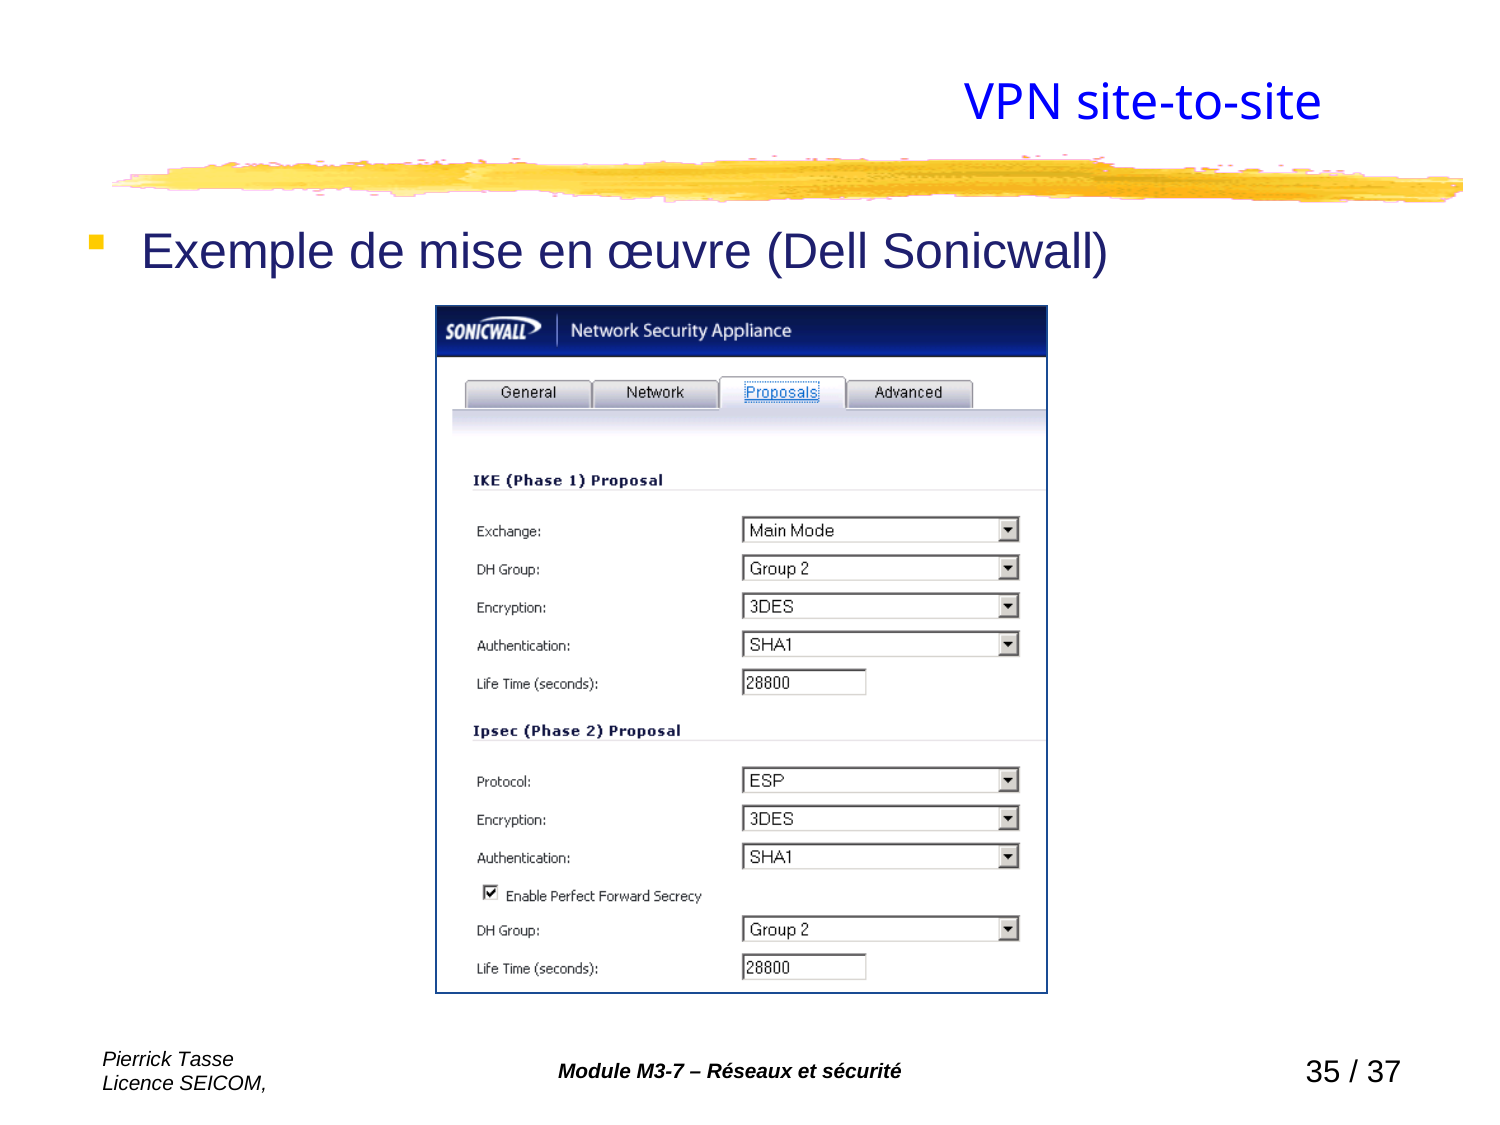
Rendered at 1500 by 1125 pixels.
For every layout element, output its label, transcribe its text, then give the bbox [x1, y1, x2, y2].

list Exemple de mise en œuvre (Dell Sonicwall) [69, 210, 1412, 1016]
title VPN site-to-site [62, 37, 1338, 138]
picture [112, 149, 1463, 213]
picture [437, 306, 1047, 993]
